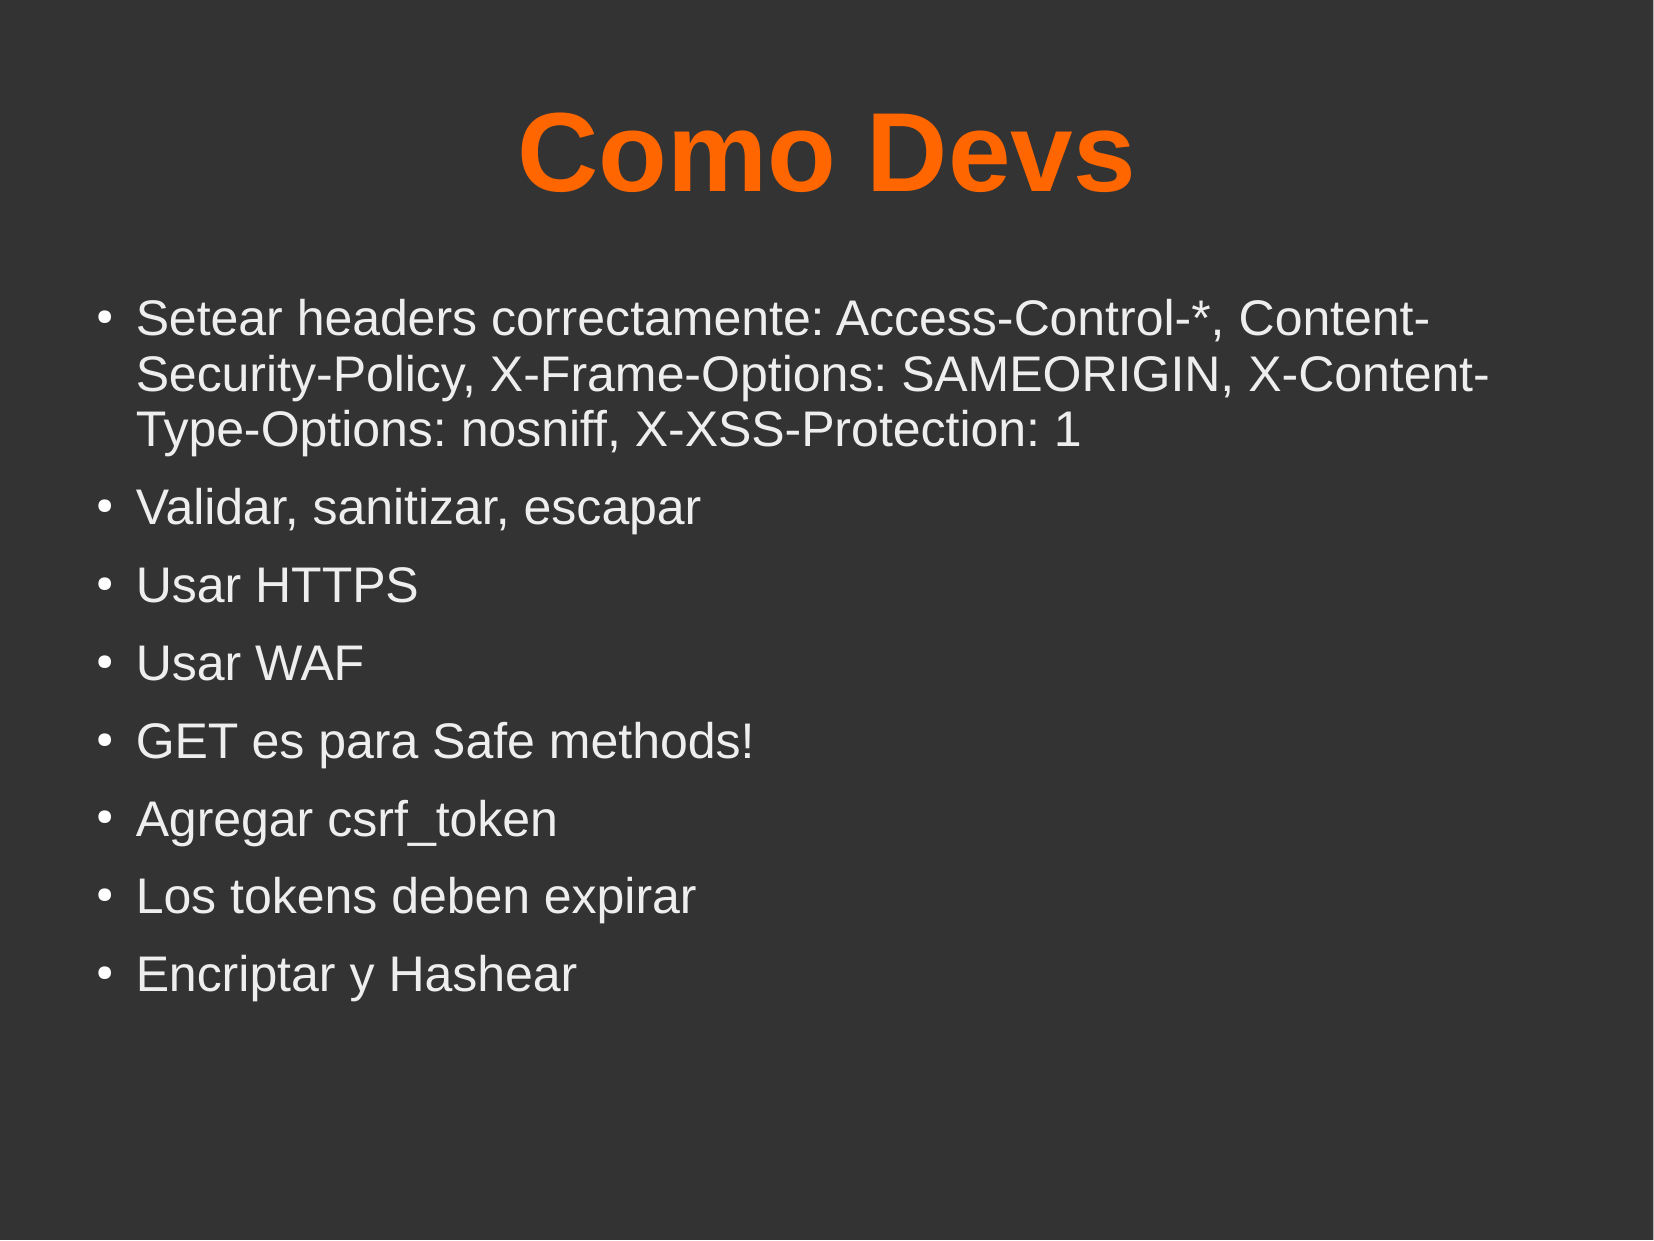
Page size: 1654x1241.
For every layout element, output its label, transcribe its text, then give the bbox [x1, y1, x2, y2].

list Setear headers correctamente: Access-Control-*, Content-Security-Policy, X-Frame-Options: SAMEORIGIN, X-Content-Type-Options: nosniff, X-XSS-Protection: 1 Validar, sanitizar, escapar Usar HTTPS Usar WAF GET es para Safe methods! Agregar csrf_token Los tokens deben expirar Encriptar y Hashear [82, 290, 1571, 1010]
title Como Devs [82, 49, 1571, 257]
